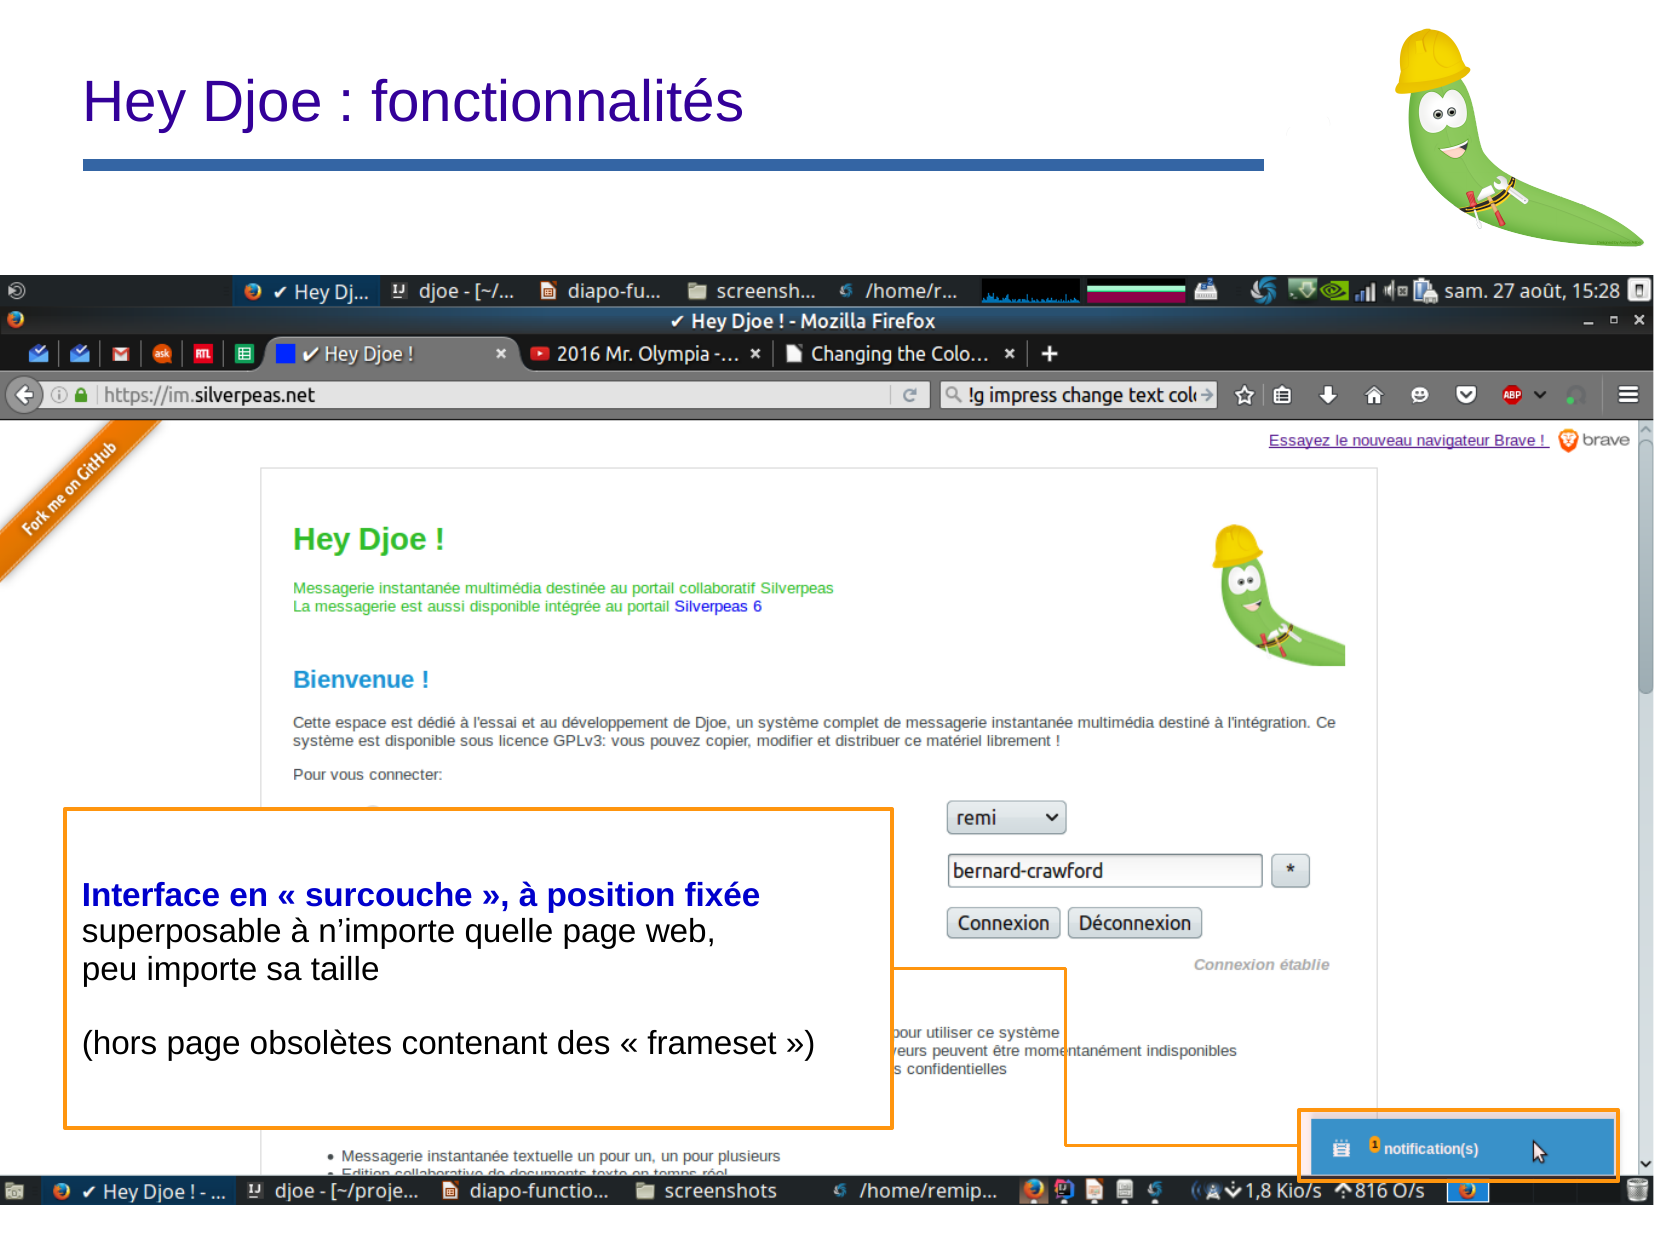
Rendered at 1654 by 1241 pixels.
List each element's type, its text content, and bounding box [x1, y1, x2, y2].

text_box Interface en « surcouche », à position fixée superposable à n’importe quelle page web, peu importe sa taille (hors page obsolètes contenant des « frameset ») [64, 809, 892, 1128]
picture [1286, 23, 1647, 248]
title Hey Djoe : fonctionnalités [82, 49, 1264, 154]
text_box [1299, 1110, 1619, 1182]
picture [0, 275, 1654, 1205]
